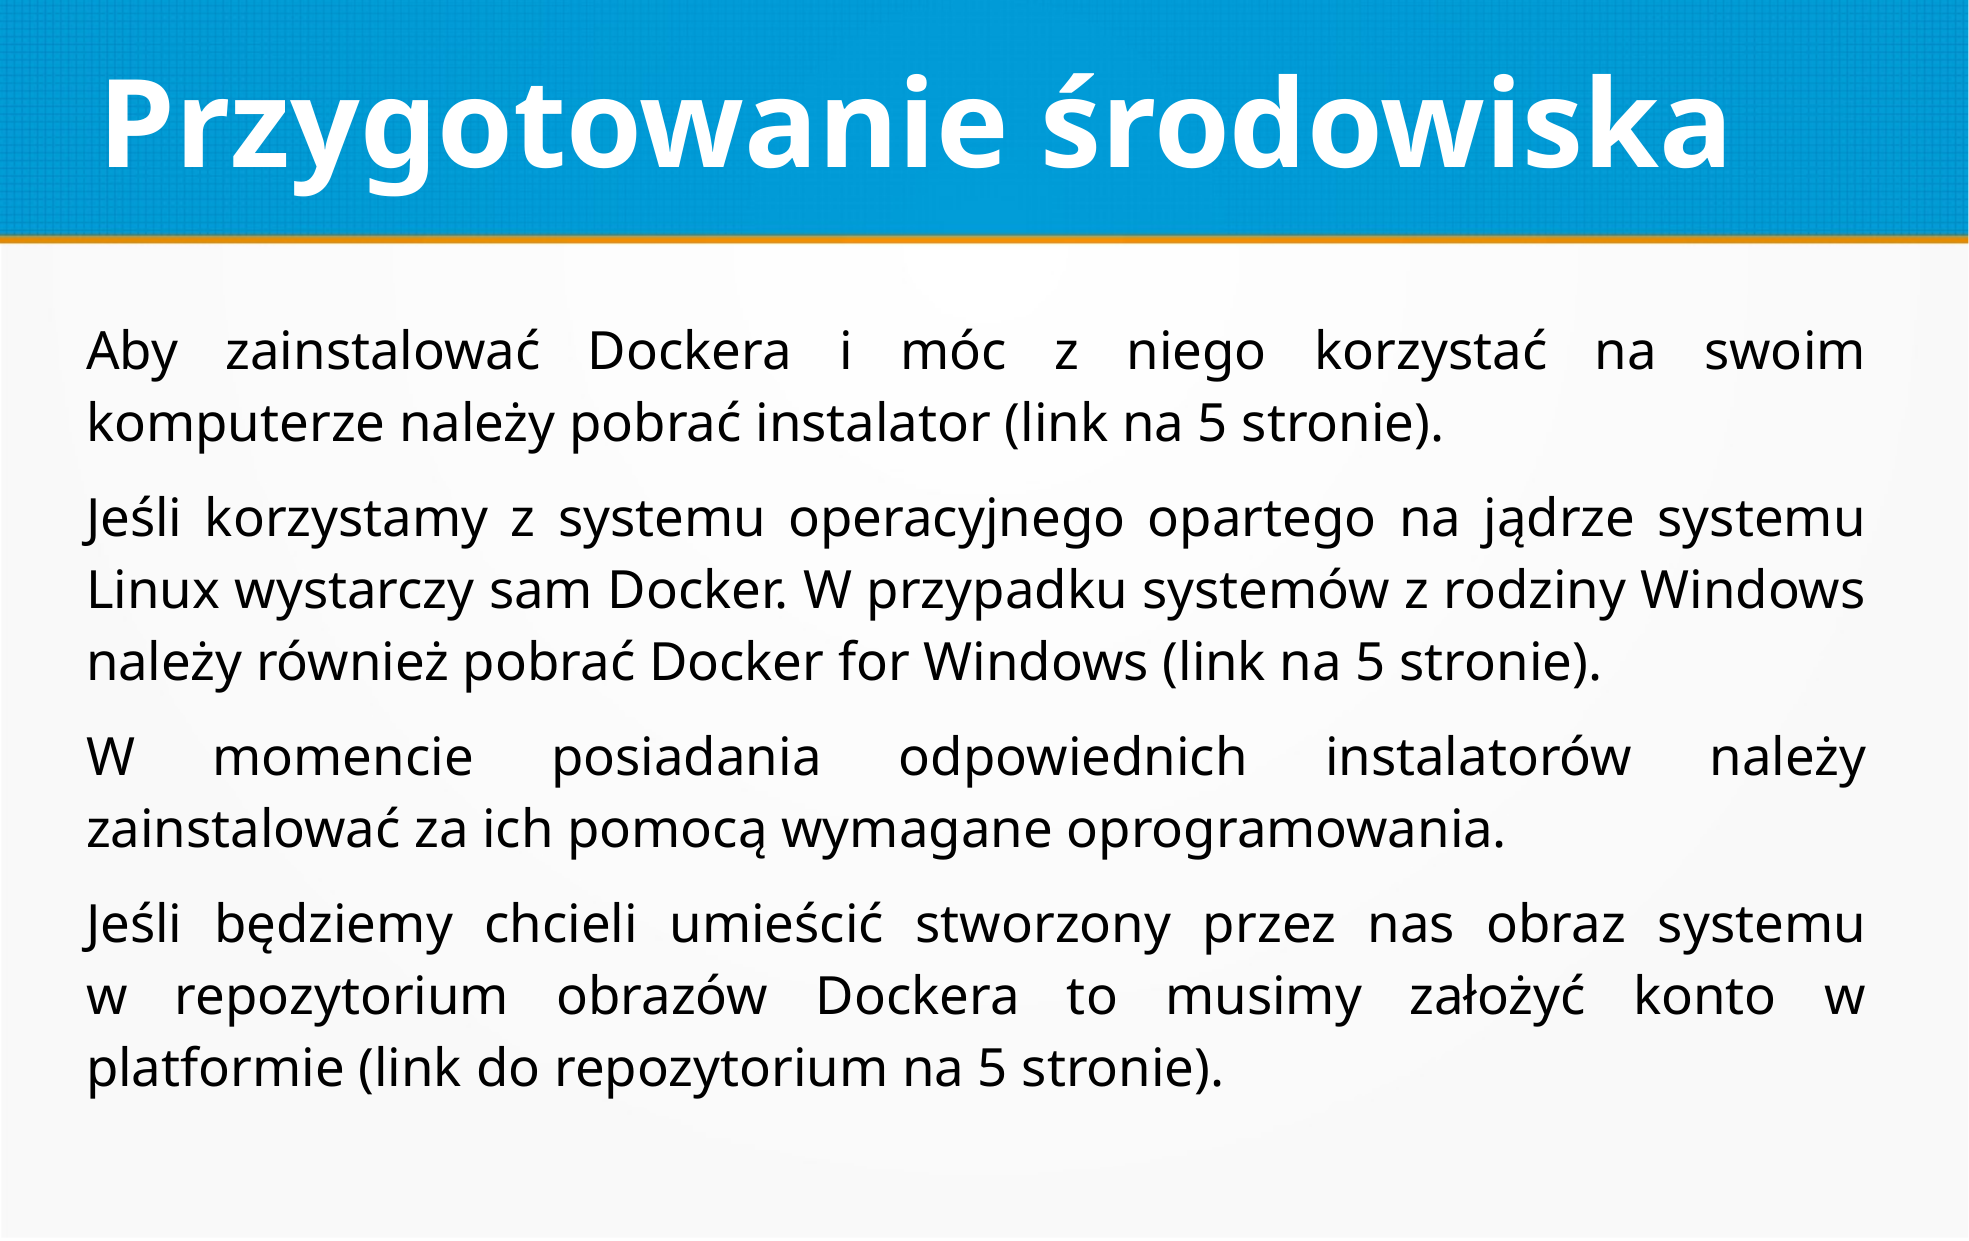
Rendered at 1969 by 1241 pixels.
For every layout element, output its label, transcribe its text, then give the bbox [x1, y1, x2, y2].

list Aby zainstalować Dockera i móc z niego korzystać na swoim komputerze należy pobrać instalator (link na 5 stronie). Jeśli korzystamy z systemu operacyjnego opartego na jądrze systemu Linux wystarczy sam Docker. W przypadku systemów z rodziny Windows należy również pobrać Docker for Windows (link na 5 stronie). W momencie posiadania odpowiednich instalatorów należy zainstalować za ich pomocą wymagane oprogramowania. Jeśli będziemy chcieli umieścić stworzony przez nas obraz systemu w repozytorium obrazów Dockera to musimy założyć konto w platformie (link do repozytorium na 5 stronie). [30, 312, 1867, 1111]
picture [0, 233, 1969, 1241]
title Przygotowanie środowiska [98, 35, 1870, 204]
